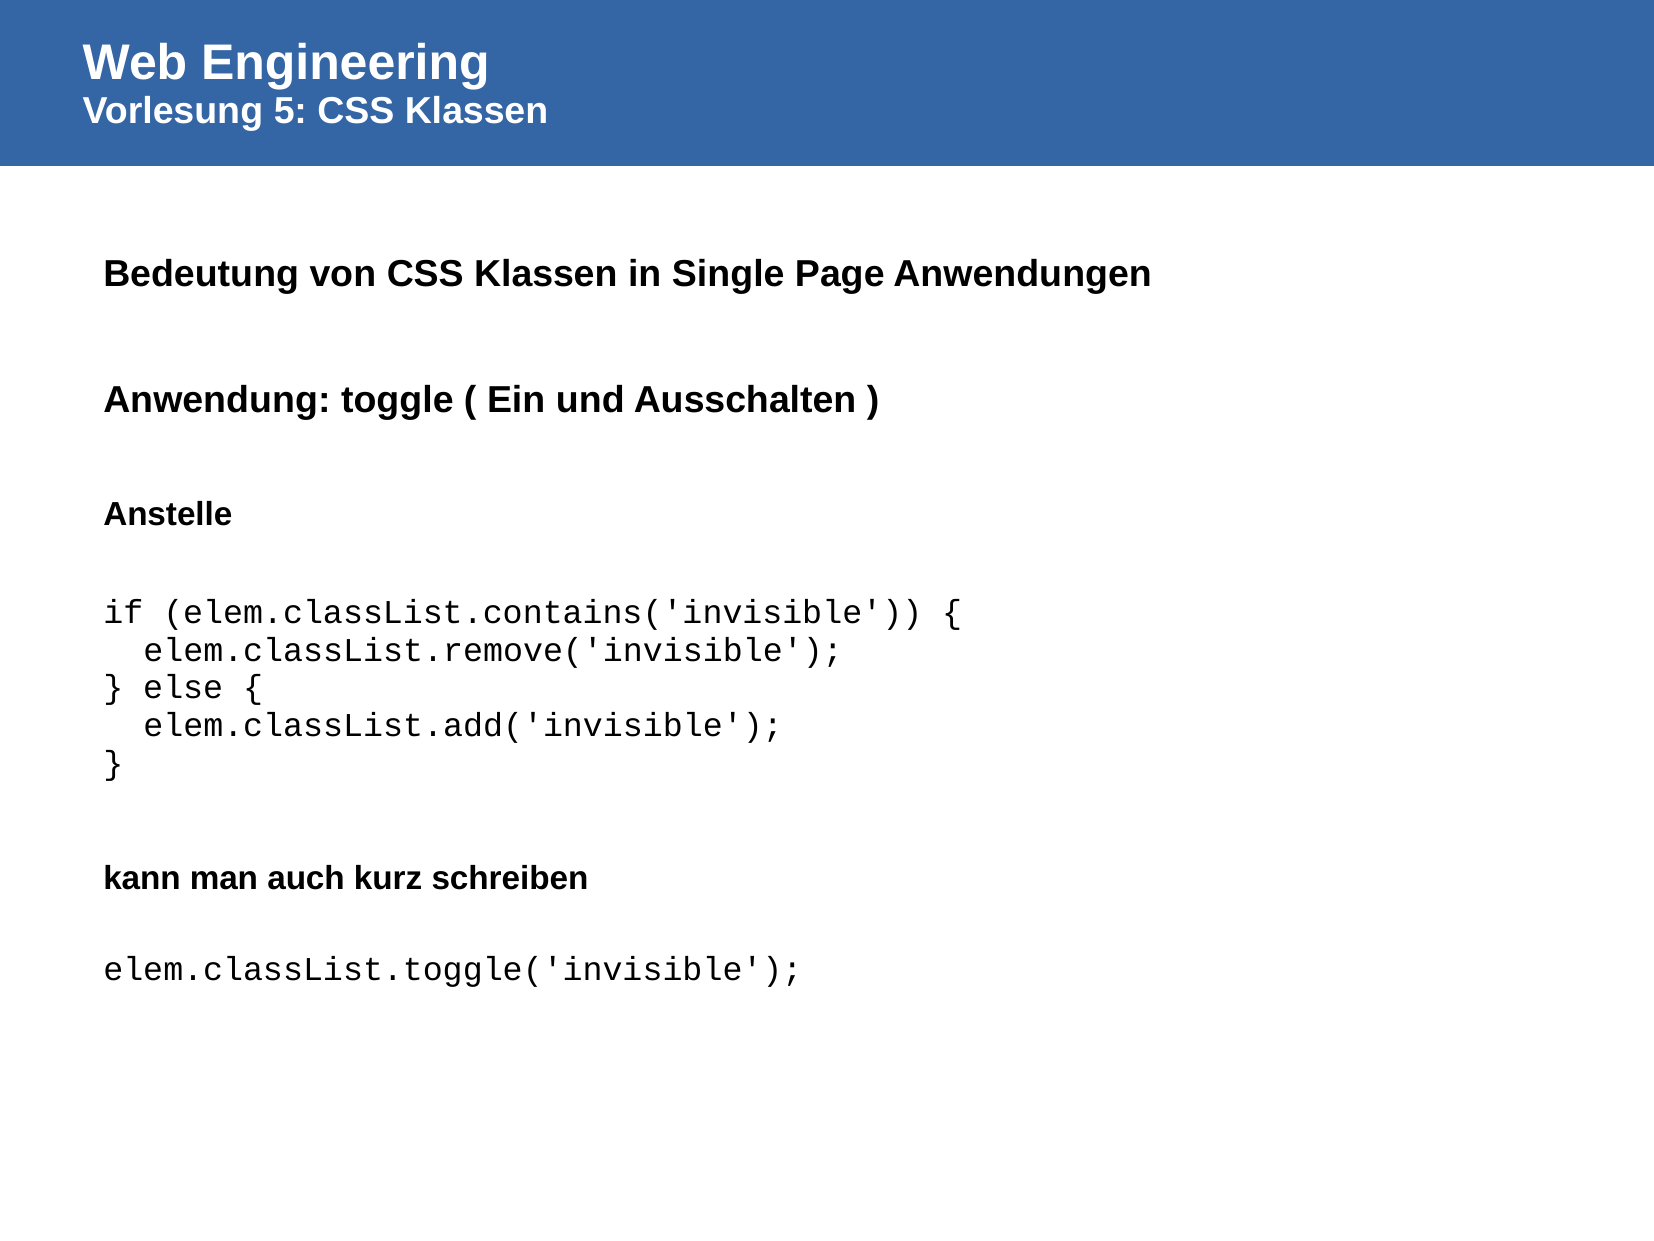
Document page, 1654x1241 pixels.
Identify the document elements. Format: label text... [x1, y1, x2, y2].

title Web Engineering Vorlesung 5: CSS Klassen [82, 0, 1571, 166]
text_box Bedeutung von CSS Klassen in Single Page Anwendungen Anwendung: toggle ( Ein und Ausschalten ) Anstelle if (elem.classList.contains('invisible')) { elem.classList.remove('invisible'); } else { elem.classList.add('invisible'); } kann man auch kurz schreiben elem.classList.toggle('invisible'); [88, 224, 1595, 1175]
